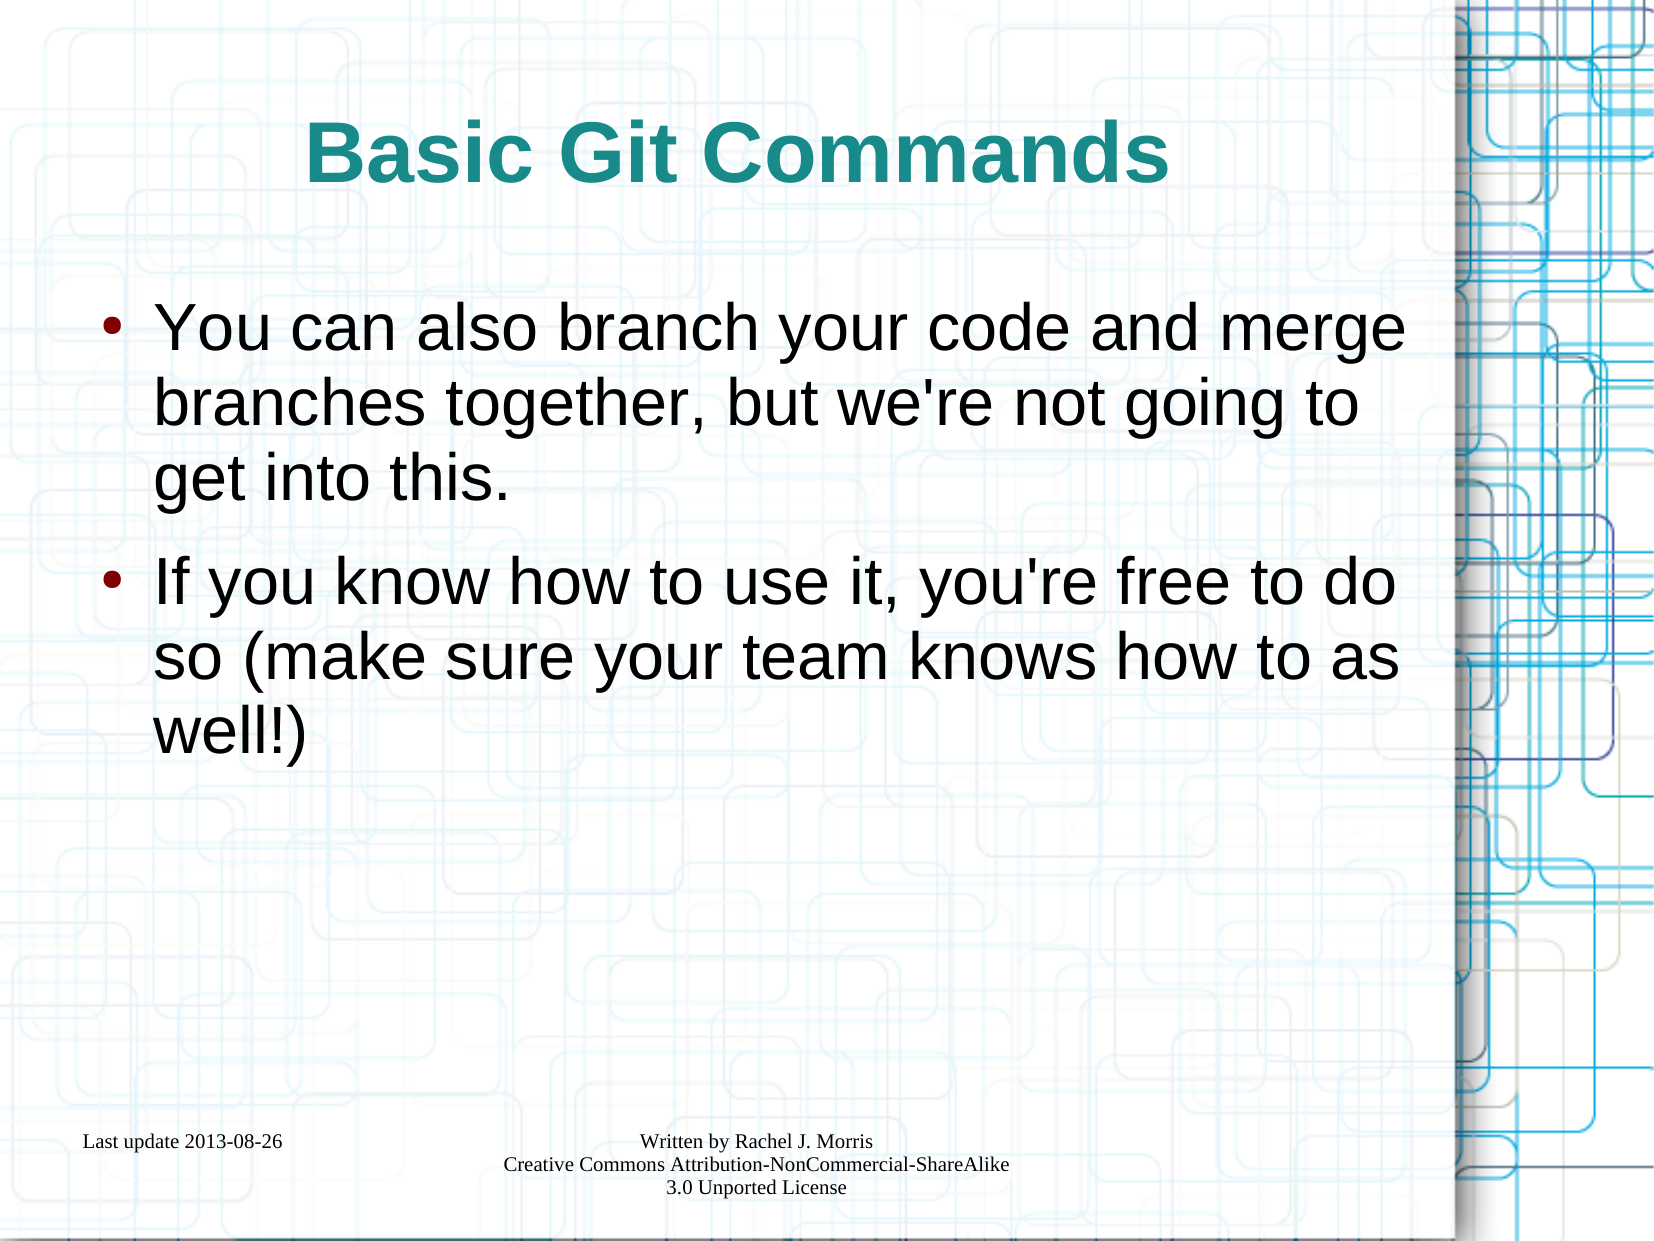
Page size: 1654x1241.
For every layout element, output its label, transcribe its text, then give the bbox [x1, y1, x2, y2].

picture [0, 0, 1654, 1241]
list You can also branch your code and merge branches together, but we're not going to get into this. If you know how to use it, you're free to do so (make sure your team knows how to as well!) [82, 290, 1418, 1010]
title Basic Git Commands [59, 49, 1418, 257]
